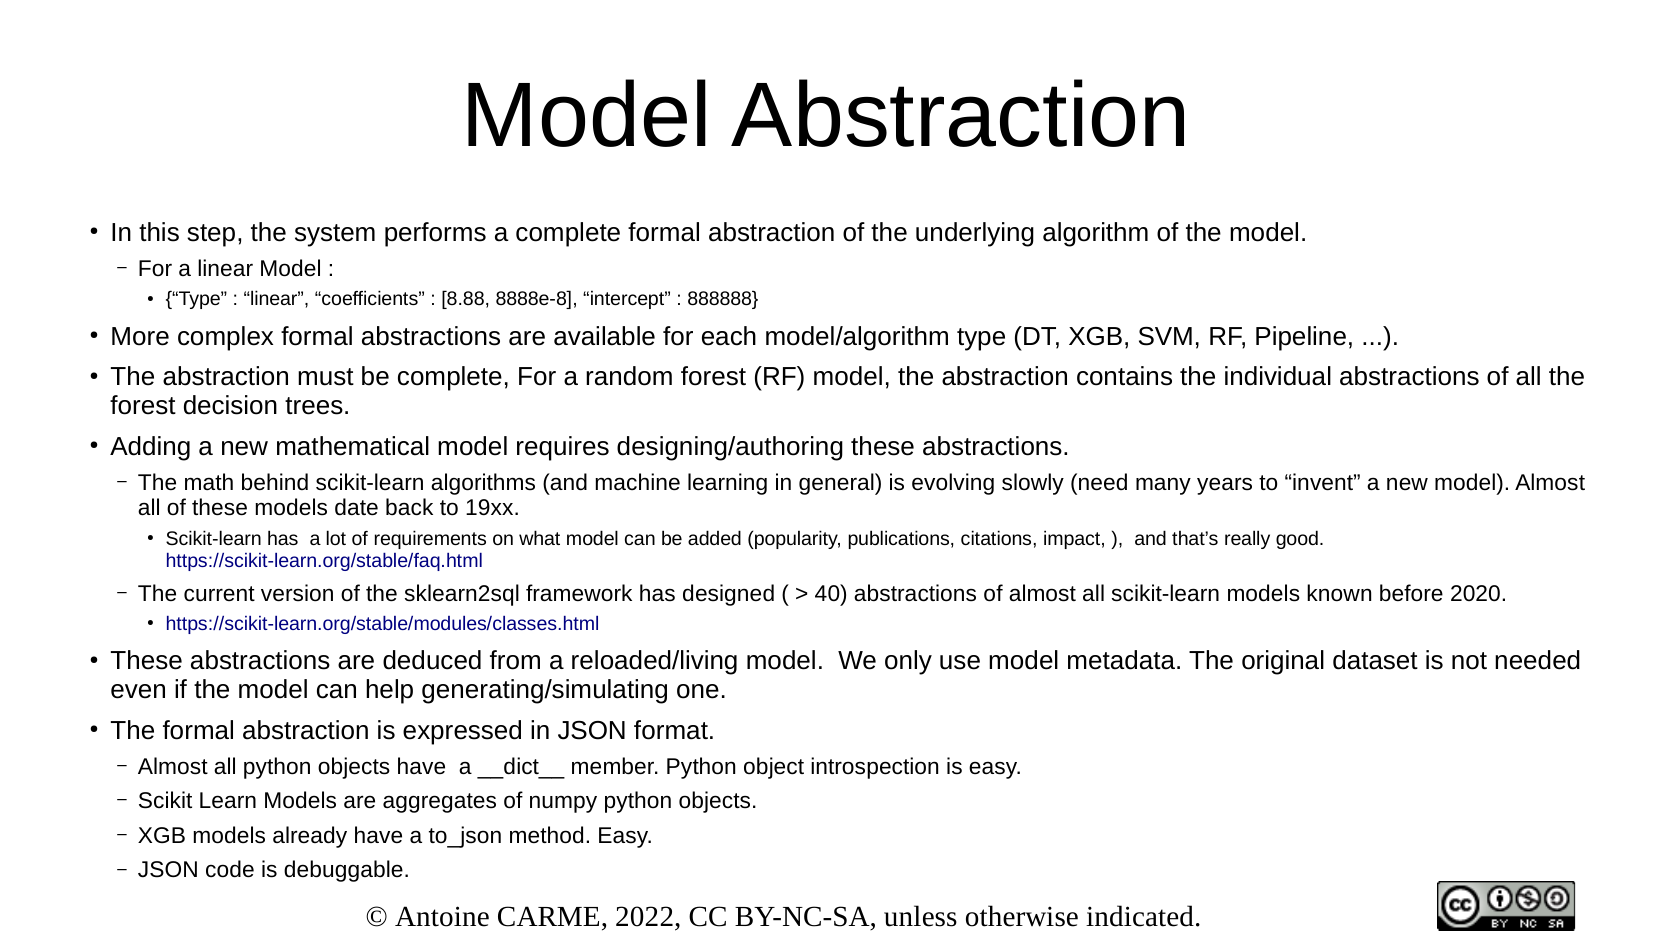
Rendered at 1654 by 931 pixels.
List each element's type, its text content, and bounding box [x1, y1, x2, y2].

title Model Abstraction [82, 37, 1571, 193]
picture [1437, 901, 1576, 931]
list In this step, the system performs a complete formal abstraction of the underlying algorithm of the model. For a linear Model : {“Type” : “linear”, “coefficients” : [8.88, 8888e-8], “intercept” : 888888} More complex formal abstractions are available for each model/algorithm type (DT, XGB, SVM, RF, Pipeline, ...). The abstraction must be complete, For a random forest (RF) model, the abstraction contains the individual abstractions of all the forest decision trees. Adding a new mathematical model requires designing/authoring these abstractions. The math behind scikit-learn algorithms (and machine learning in general) is evolving slowly (need many years to “invent” a new model). Almost all of these models date back to 19xx. Scikit-learn has a lot of requirements on what model can be added (popularity, publications, citations, impact, ), and that’s really good. https://scikit-learn.org/stable/faq.html The current version of the sklearn2sql framework has designed ( > 40) abstractions of almost all scikit-learn models known before 2020. https://scikit-learn.org/stable/modules/classes.html These abstractions are deduced from a reloaded/living model. We only use model metadata. The original dataset is not needed even if the model can help generating/simulating one. The formal abstraction is expressed in JSON format. Almost all python objects have a __dict__ member. Python object introspection is easy. Scikit Learn Models are aggregates of numpy python objects. XGB models already have a to_json method. Easy. JSON code is debuggable. [82, 217, 1613, 901]
